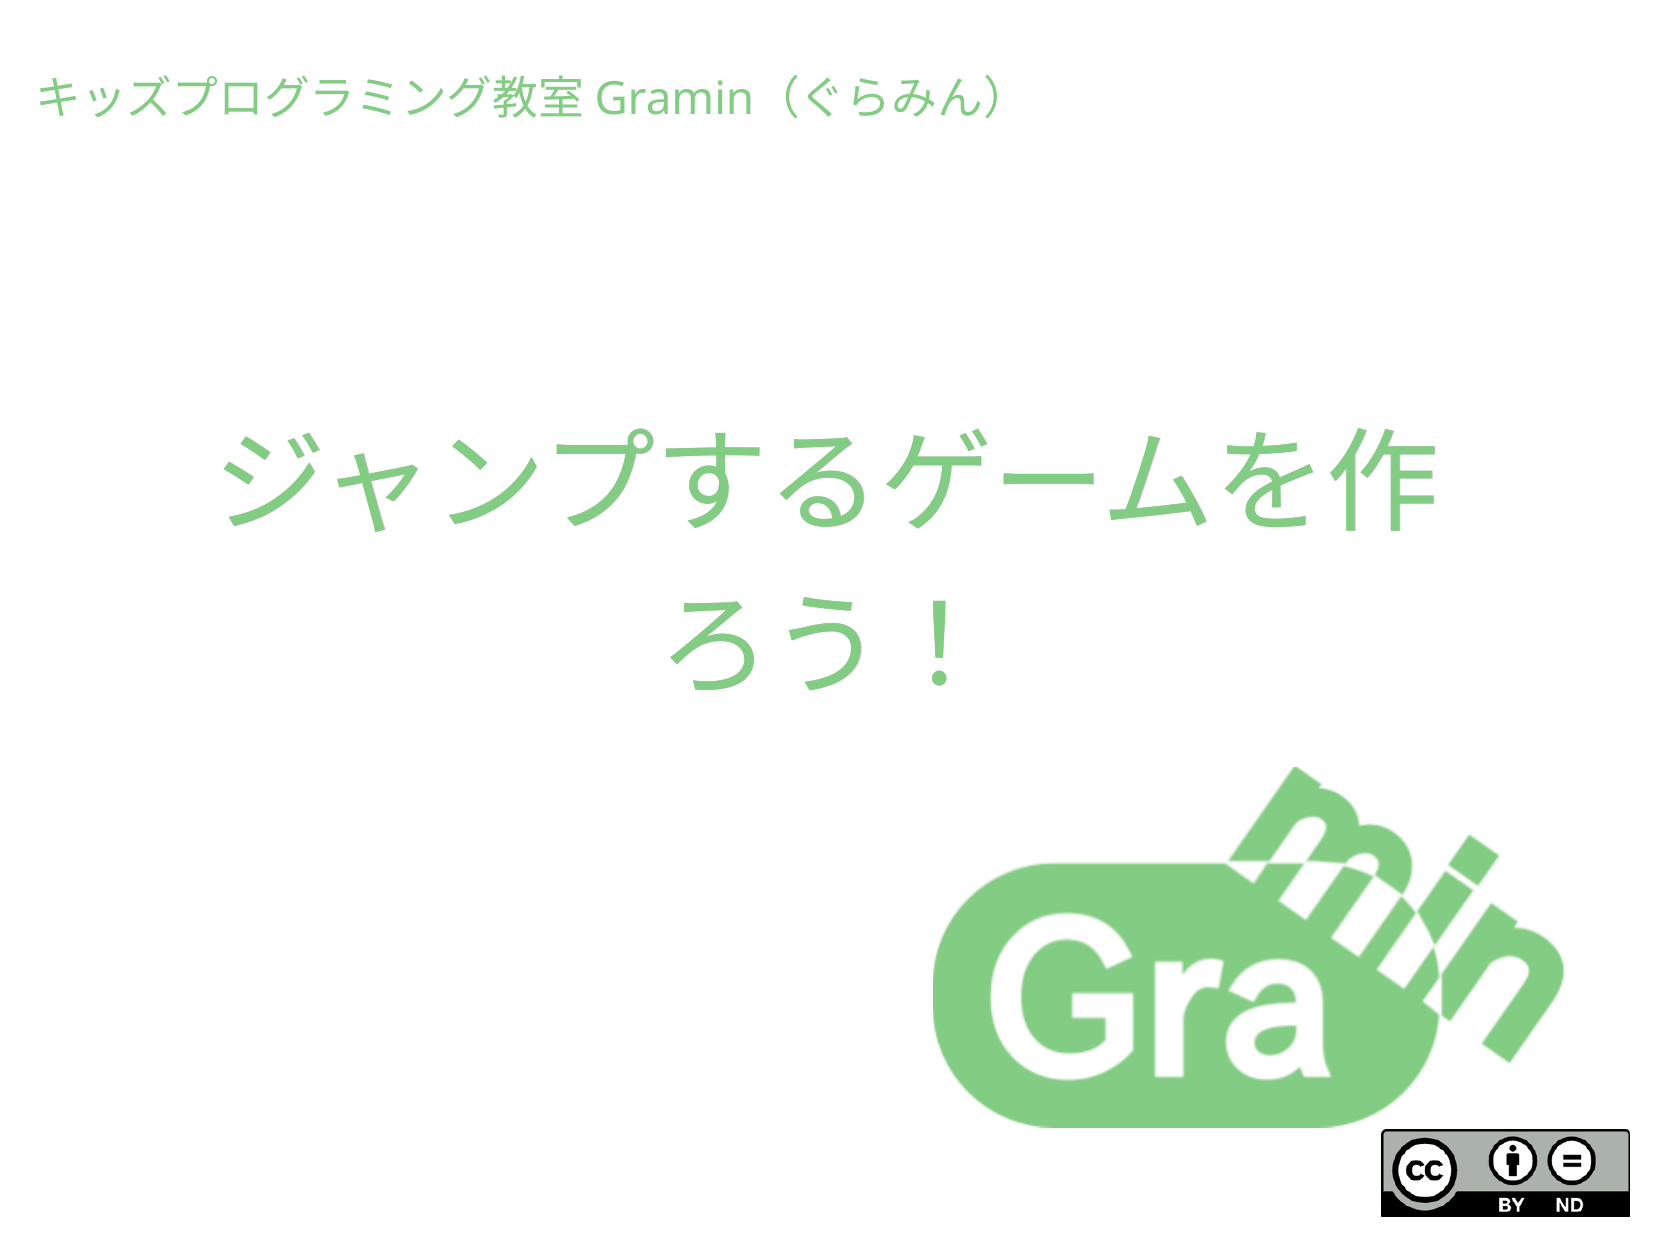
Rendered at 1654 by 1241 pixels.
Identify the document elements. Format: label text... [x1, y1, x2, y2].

picture [1381, 1129, 1630, 1217]
picture [933, 767, 1577, 1128]
title キッズプログラミング教室 Gramin（ぐらみん） [35, 31, 1075, 160]
title ジャンプするゲームを作ろう！ [159, 299, 1495, 810]
